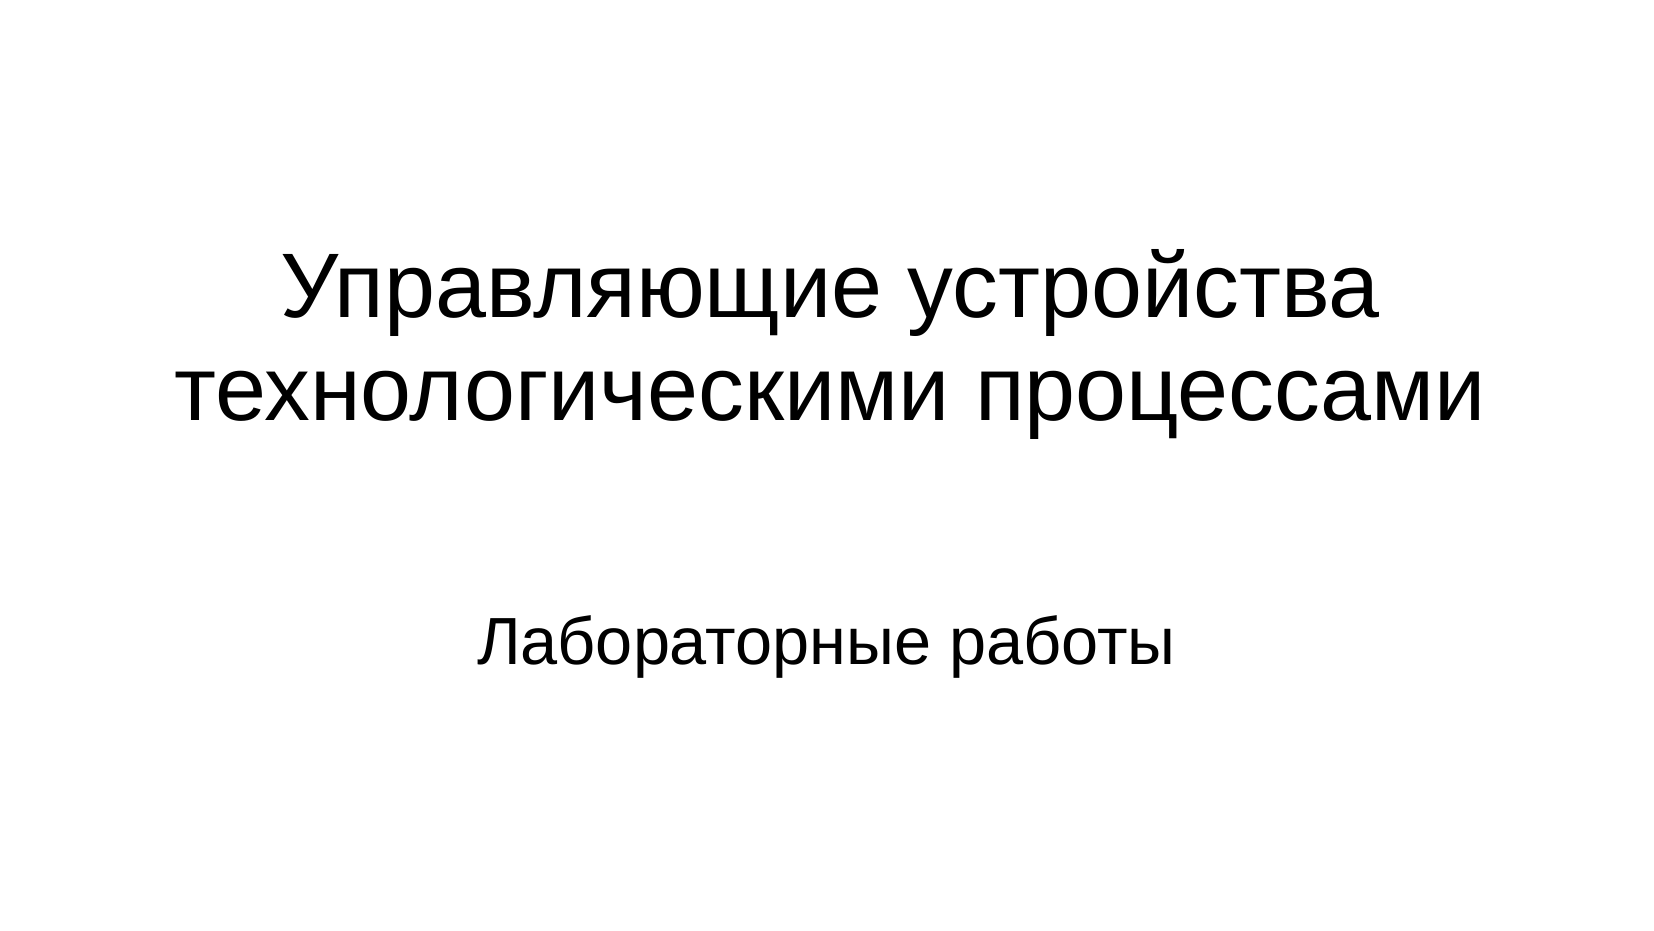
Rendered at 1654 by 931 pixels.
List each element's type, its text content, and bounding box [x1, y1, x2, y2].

title Управляющие устройства технологическими процессами [86, 150, 1576, 526]
subtitle Лабораторные работы [82, 525, 1571, 758]
